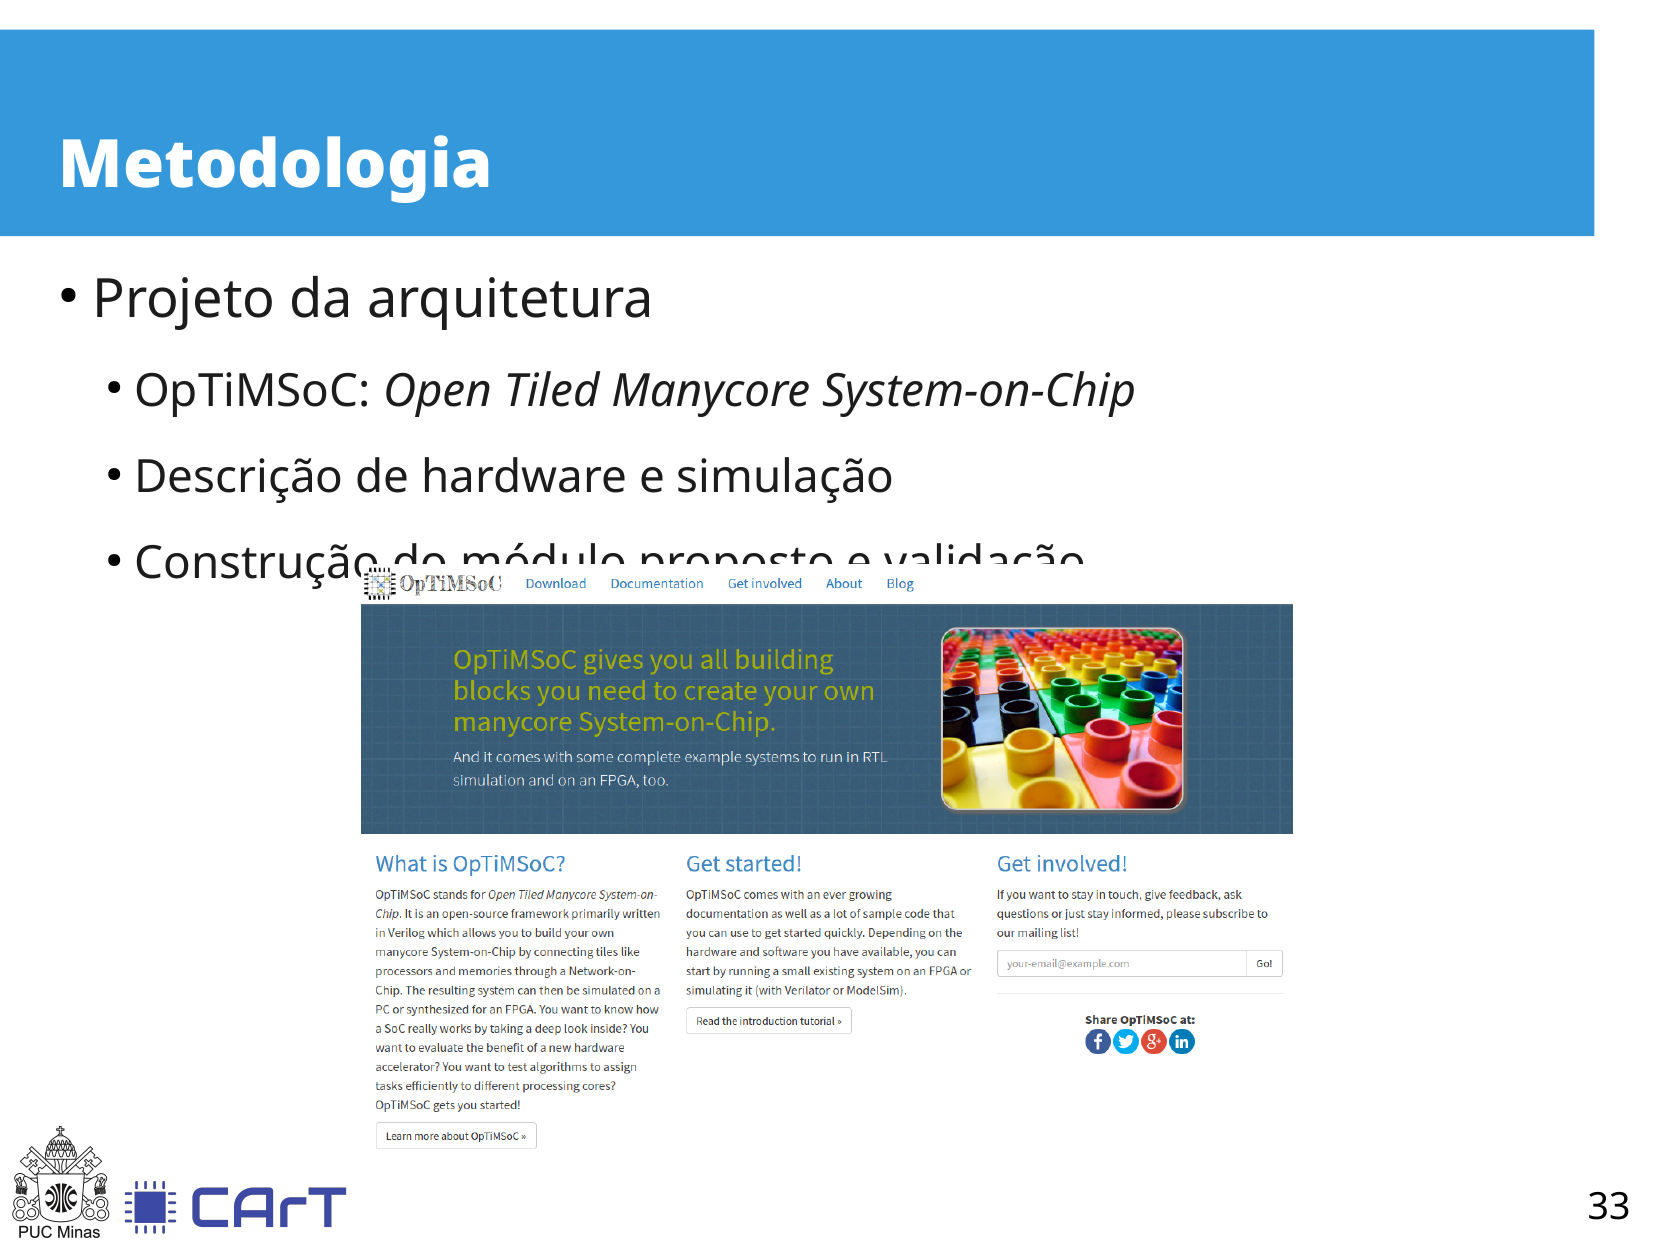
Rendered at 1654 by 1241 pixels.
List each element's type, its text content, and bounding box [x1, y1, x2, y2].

title Metodologia [59, 59, 1595, 207]
picture [0, 1126, 119, 1241]
list Projeto da arquitetura OpTiMSoC: Open Tiled Manycore System-on-Chip Descrição de hardware e simulação Construção do módulo proposto e validação [59, 259, 1565, 1028]
picture [124, 1181, 347, 1235]
picture [361, 564, 1293, 1156]
